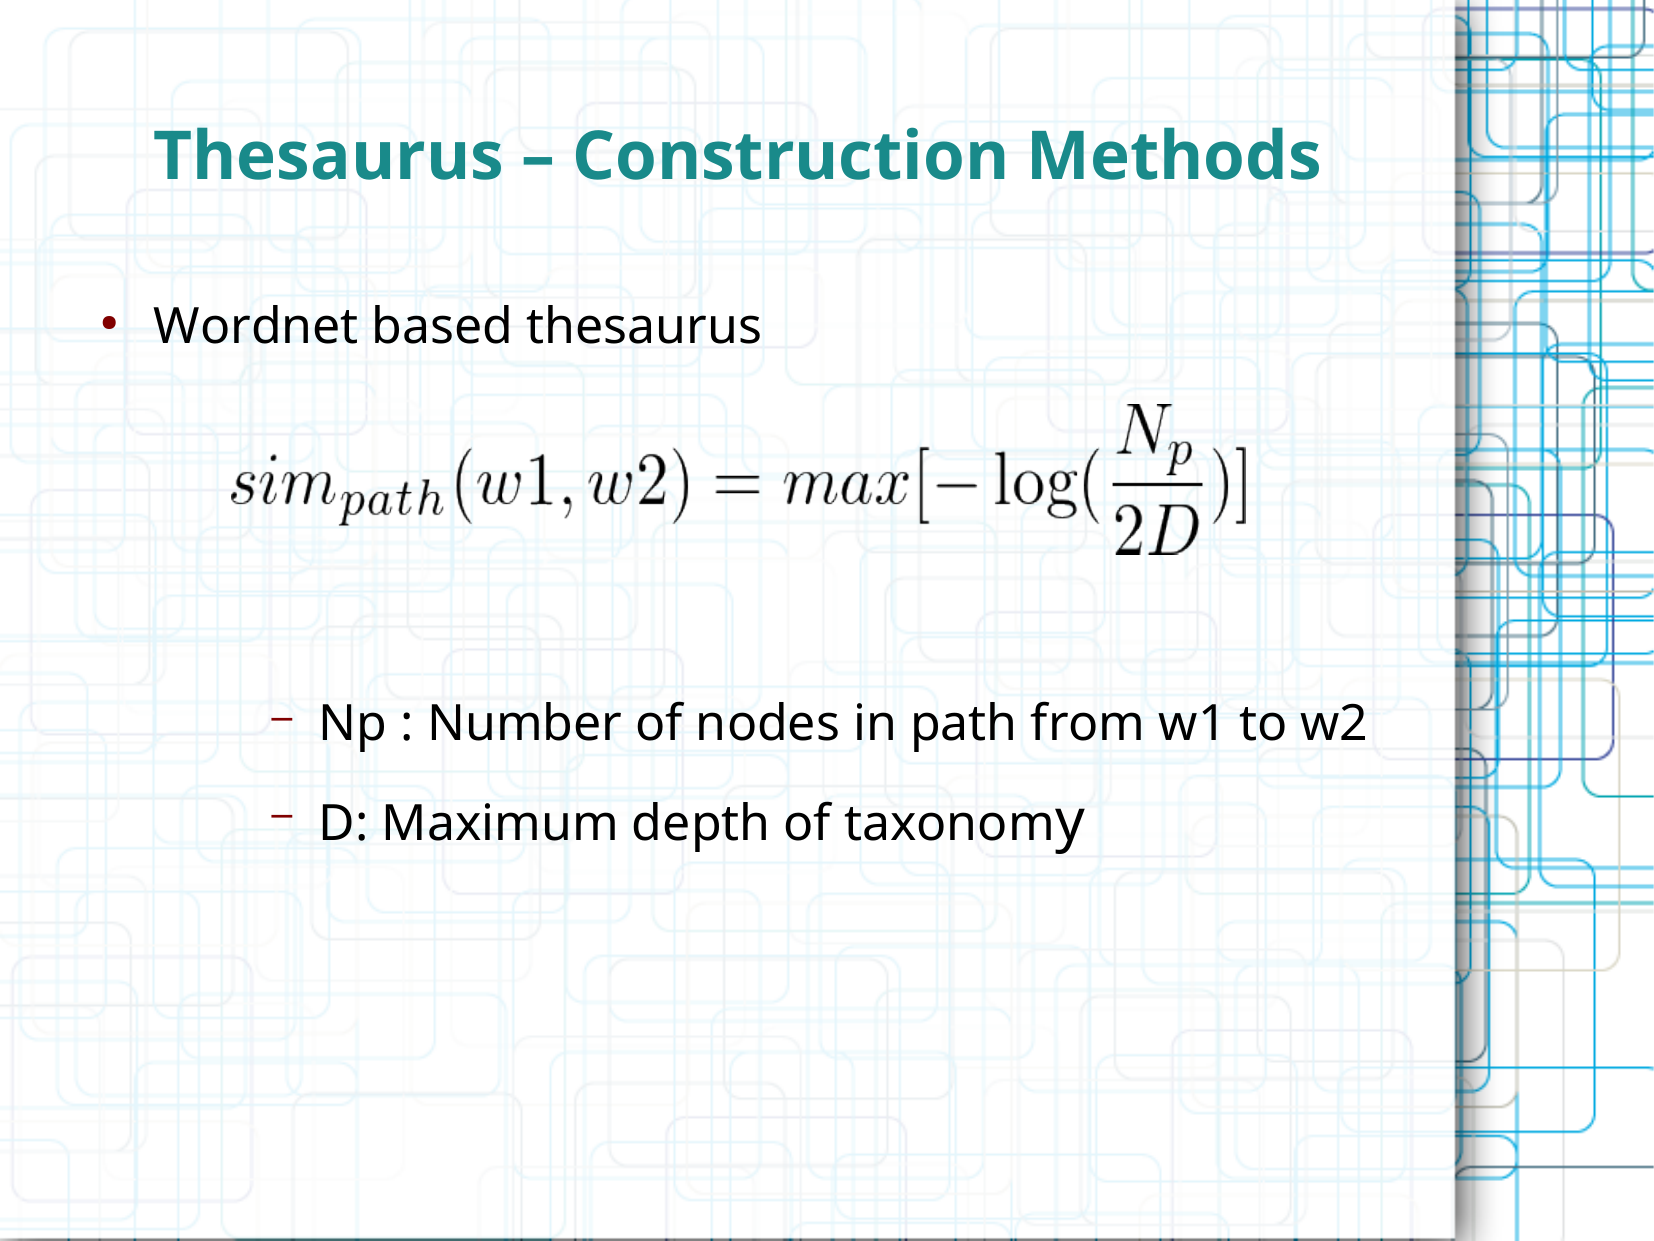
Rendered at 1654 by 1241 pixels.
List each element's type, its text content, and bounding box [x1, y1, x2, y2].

picture [0, 0, 1654, 1241]
title Thesaurus – Construction Methods [59, 49, 1418, 257]
list Wordnet based thesaurus Np : Number of nodes in path from w1 to w2 D: Maximum depth of taxonomy [82, 290, 1418, 1010]
